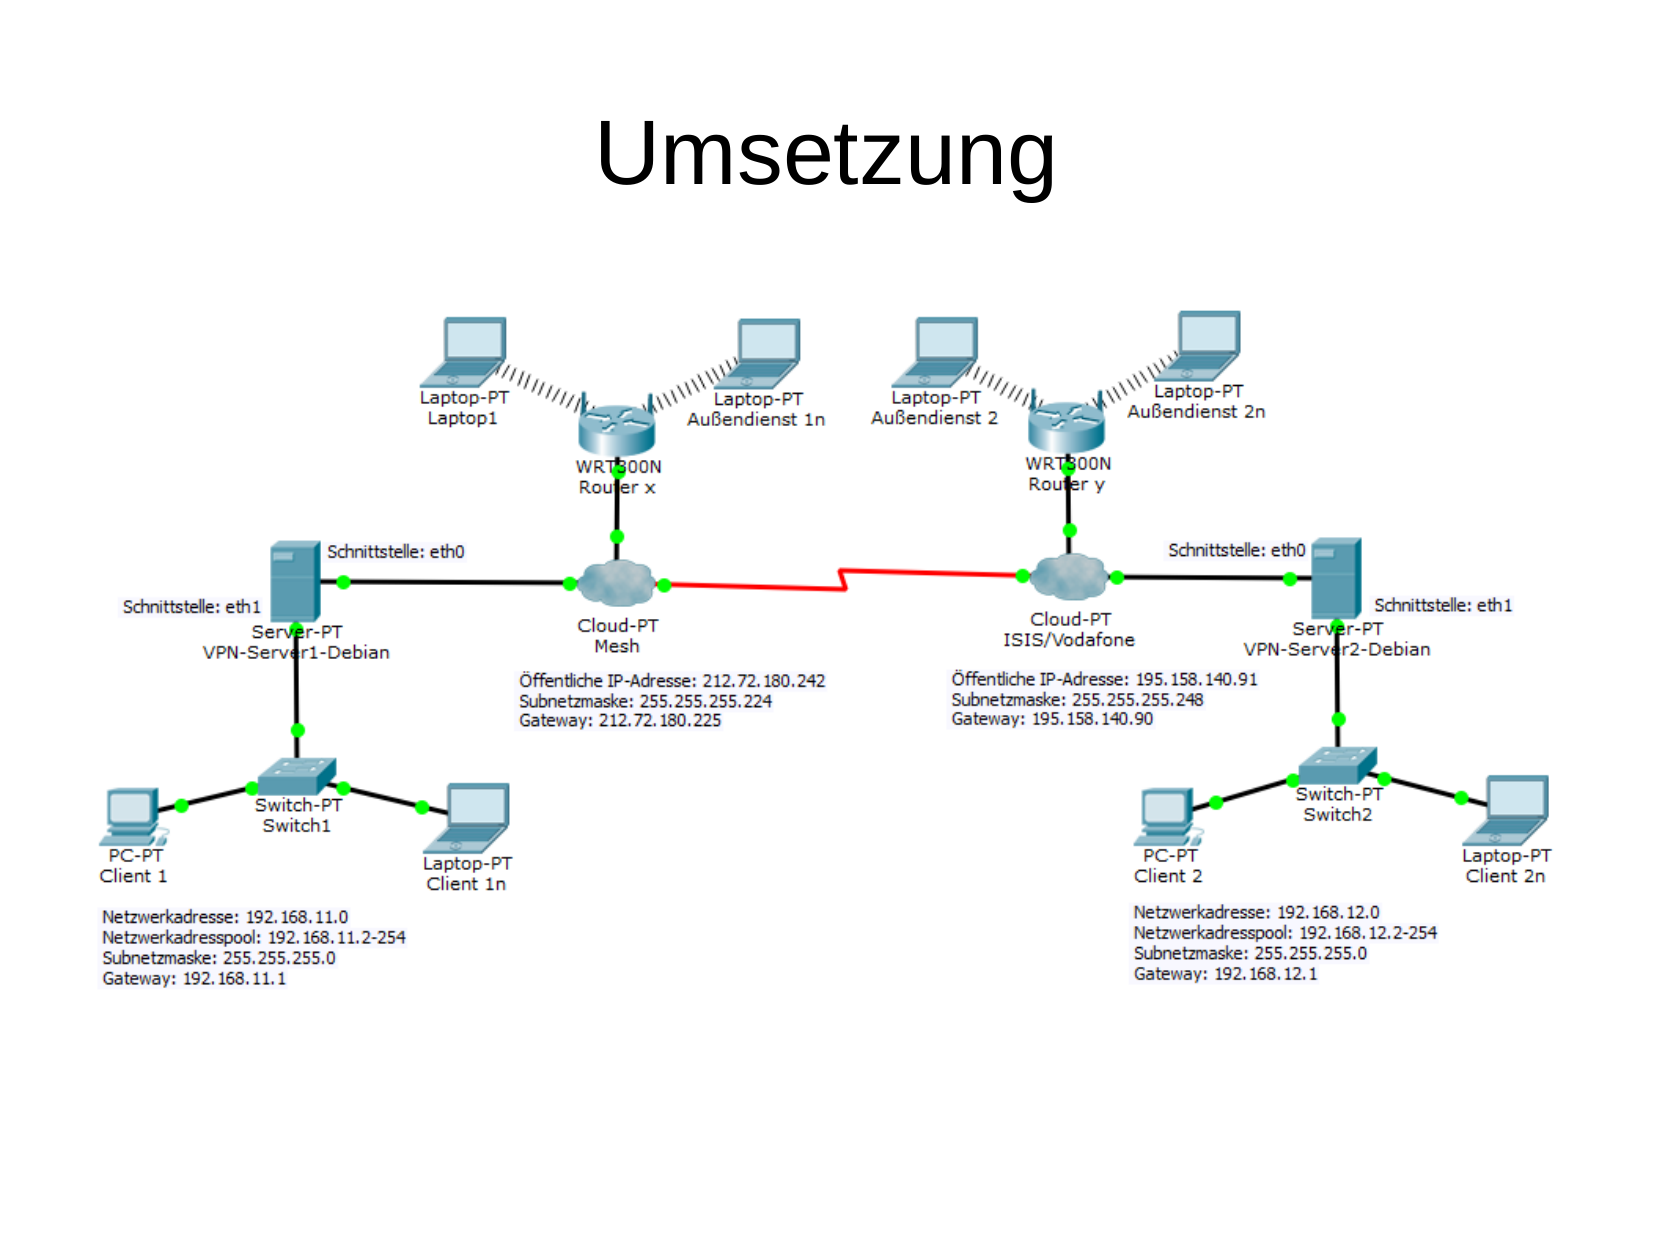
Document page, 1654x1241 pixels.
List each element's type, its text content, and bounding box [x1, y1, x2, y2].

picture [82, 300, 1571, 999]
title Umsetzung [82, 49, 1571, 257]
